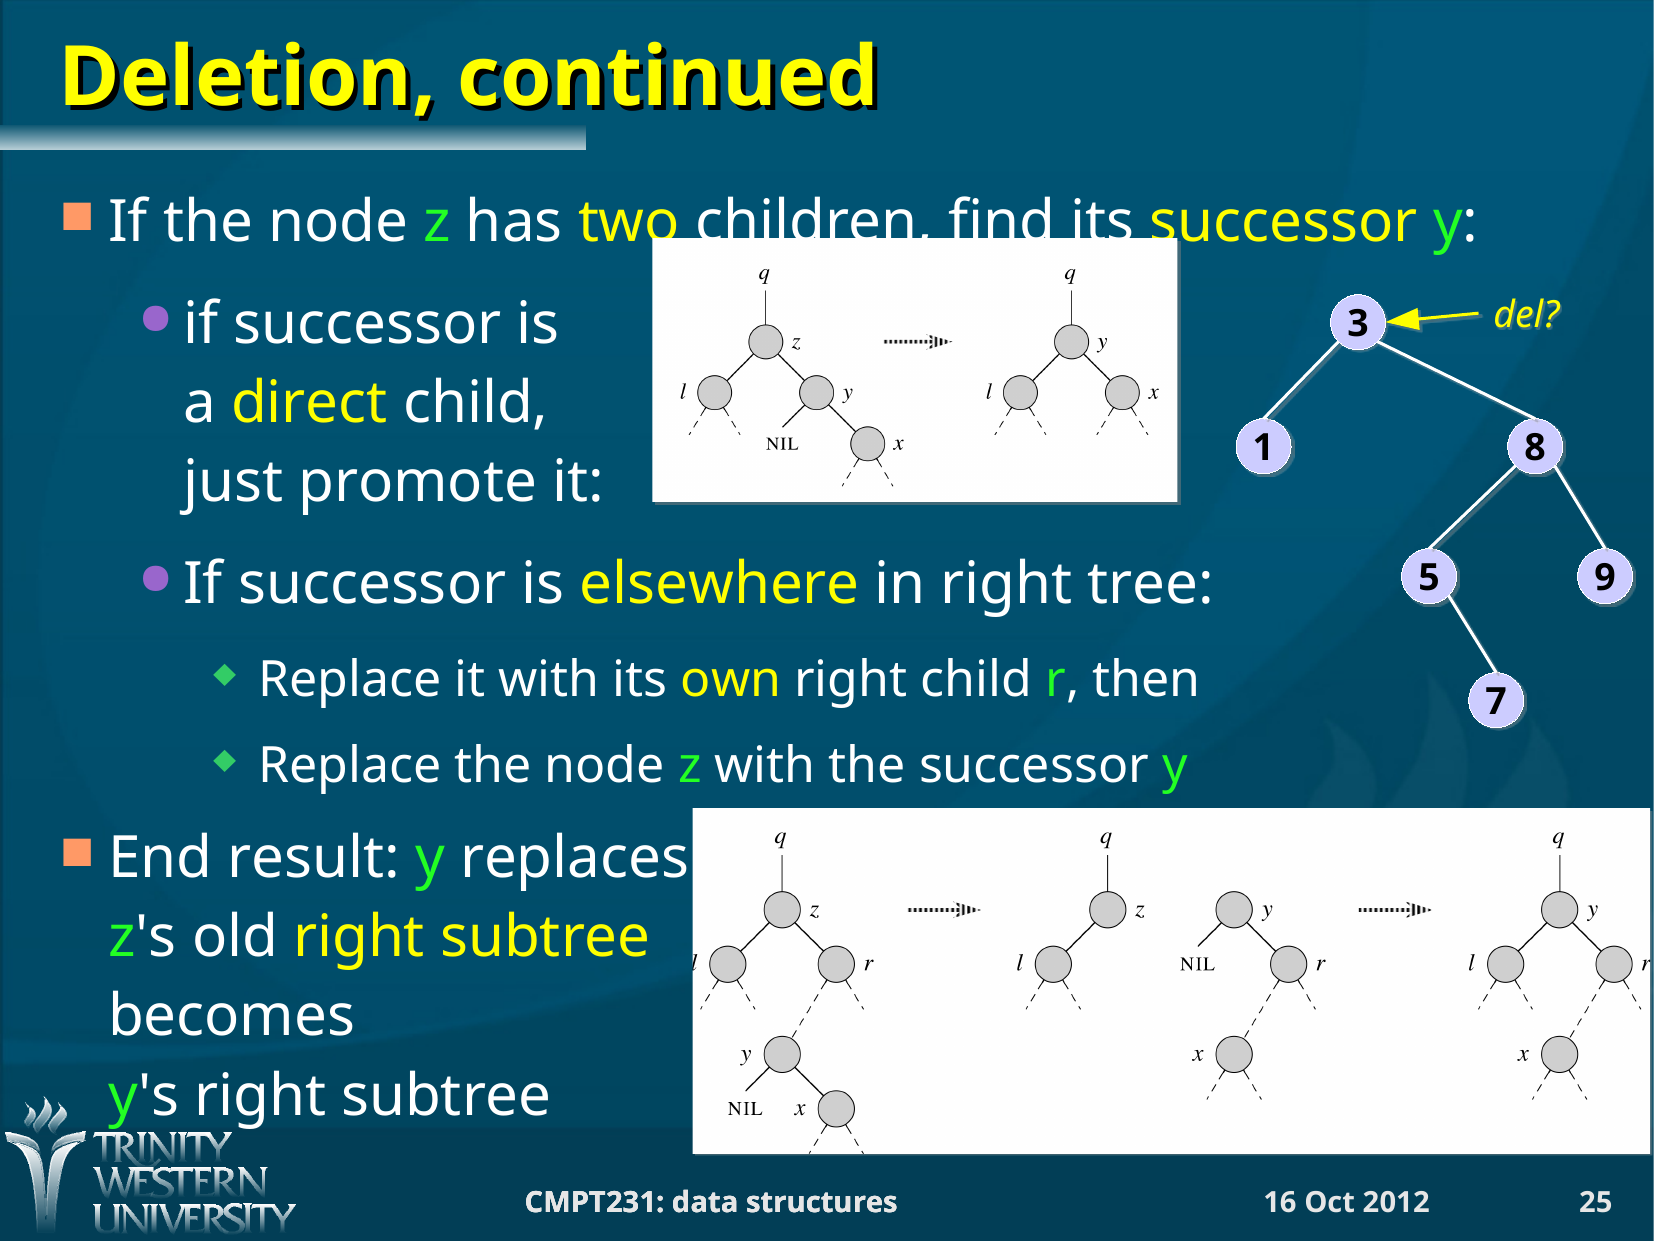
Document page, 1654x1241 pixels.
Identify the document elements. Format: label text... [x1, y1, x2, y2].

text_box 9 [1577, 548, 1633, 604]
text_box 8 [1507, 418, 1563, 474]
picture [38, 1227, 54, 1232]
list If the node z has two children, find its successor y: if successor is a direct child, just promote it: If successor is elsewhere in right tree: Replace it with its own right child r, then Replace the node z with the successor y End result: y replaces z, and the rest of z's old right subtree becomes y's right subtree [63, 179, 1597, 1109]
text_box * [38, 1211, 46, 1216]
title Deletion, continued [59, 19, 1578, 127]
text_box 8 [37, 1202, 47, 1210]
text_box del? [1478, 282, 1590, 344]
text_box 8 [48, 1205, 56, 1211]
text_box 5 [1401, 548, 1457, 604]
text_box 1 [1236, 418, 1292, 474]
text_box 7 [1468, 672, 1524, 728]
picture [1597, 567, 1635, 606]
text_box * [48, 1211, 56, 1216]
picture [693, 808, 1654, 1155]
picture [653, 238, 1178, 502]
text_box 3 [1330, 294, 1386, 350]
